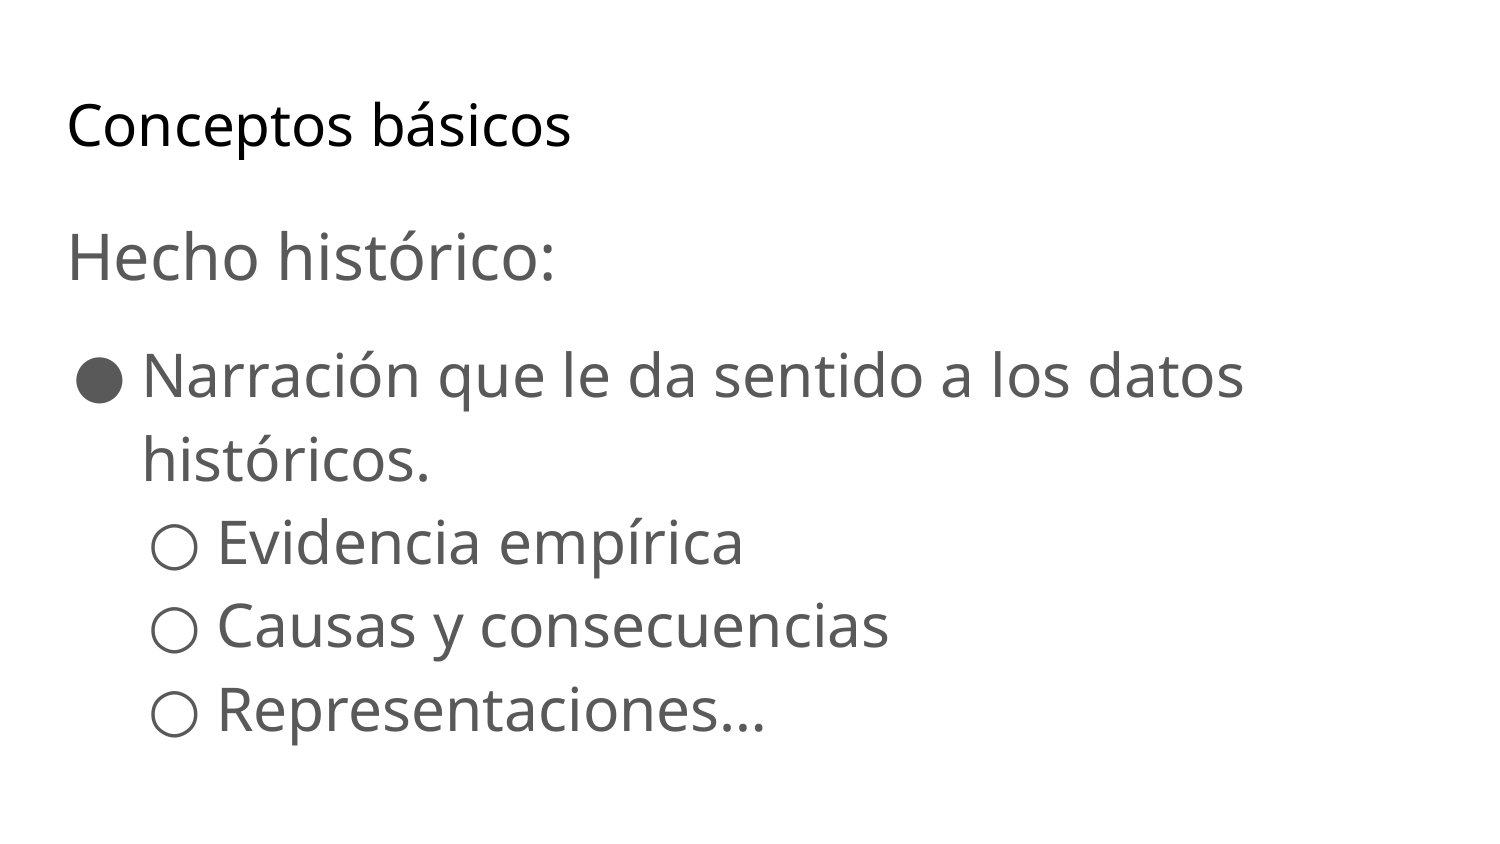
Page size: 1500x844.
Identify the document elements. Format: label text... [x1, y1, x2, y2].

title Conceptos básicos [51, 72, 1449, 167]
list Hecho histórico: Narración que le da sentido a los datos históricos. Evidencia empírica Causas y consecuencias Representaciones… [51, 189, 1449, 750]
